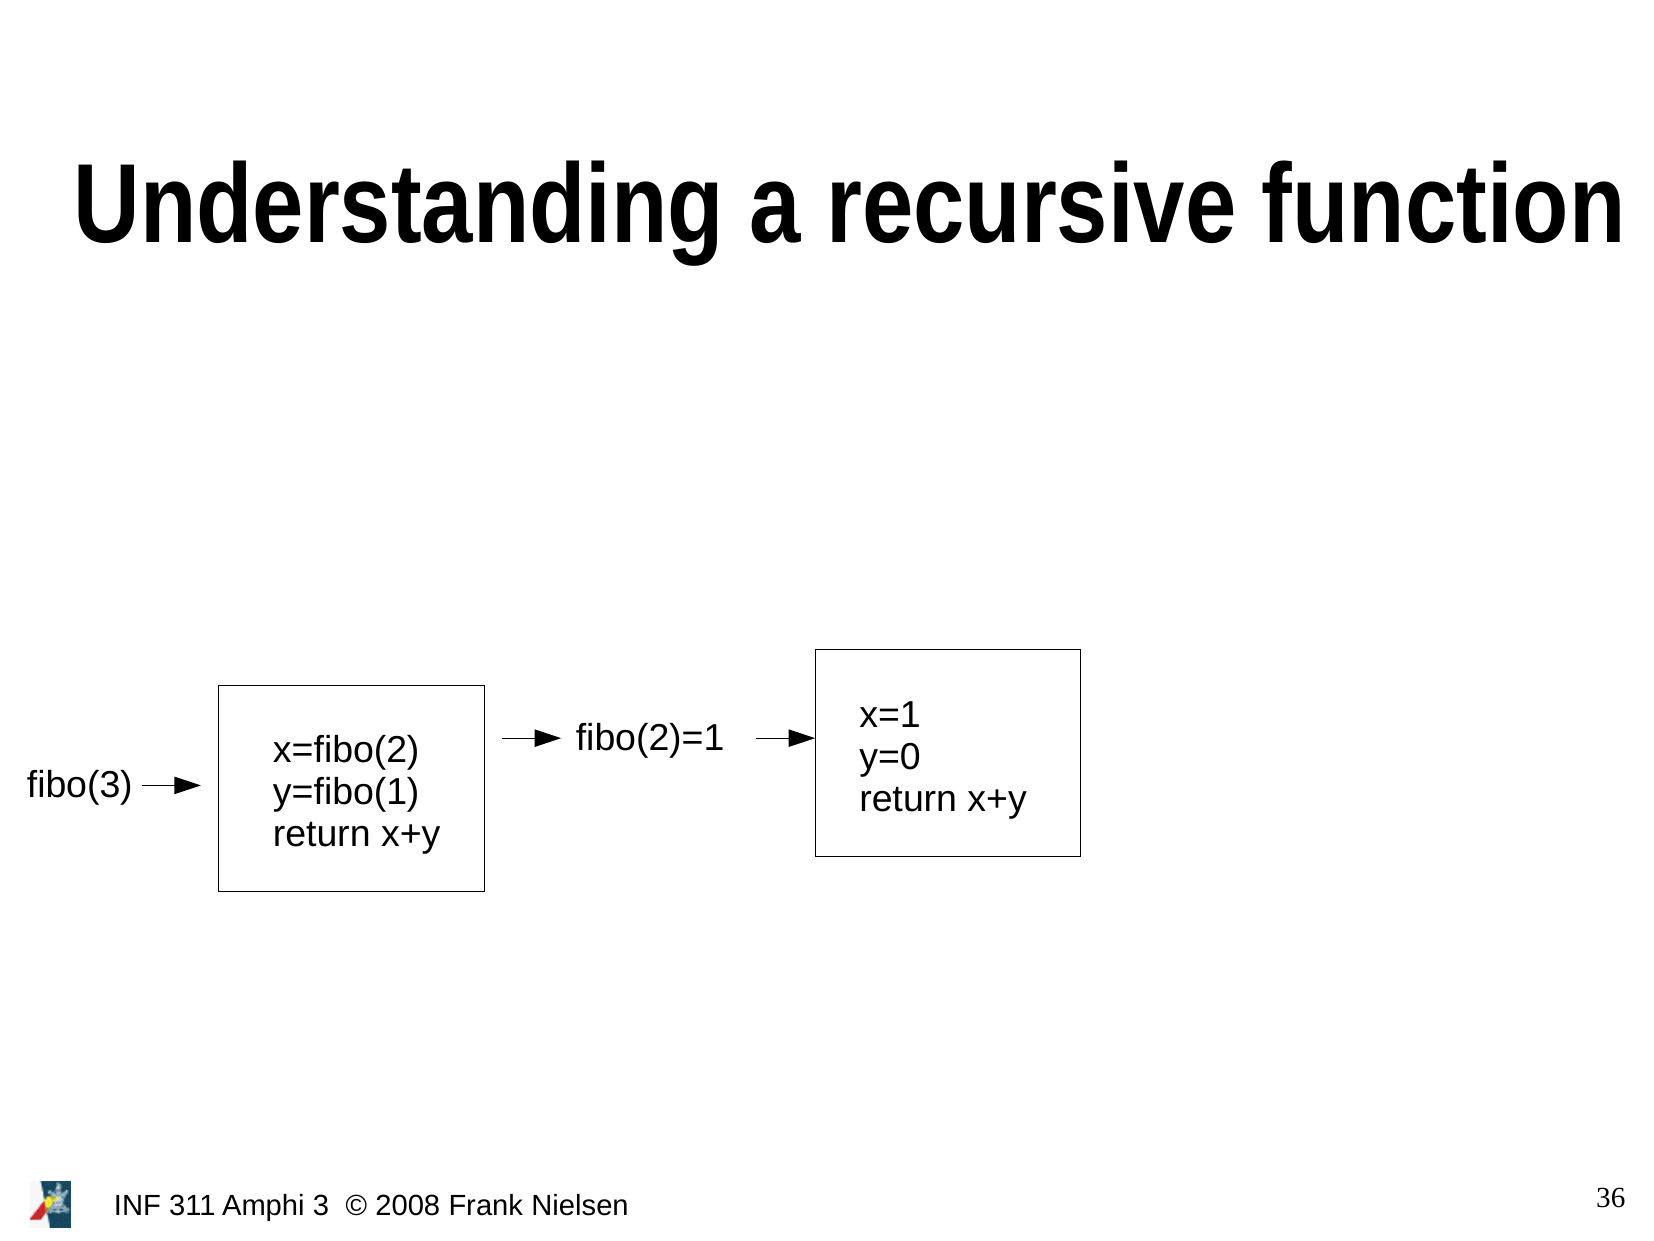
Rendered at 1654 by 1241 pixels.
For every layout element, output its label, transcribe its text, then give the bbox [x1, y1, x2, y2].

text_box x=1 y=0 return x+y [844, 685, 1042, 827]
text_box fibo(2)=1 [561, 708, 740, 766]
text_box Understanding a recursive function [59, 129, 1641, 274]
text_box x=fibo(2) y=fibo(1) return x+y [258, 721, 455, 863]
text_box fibo(3) [12, 755, 148, 813]
picture [29, 1181, 71, 1228]
